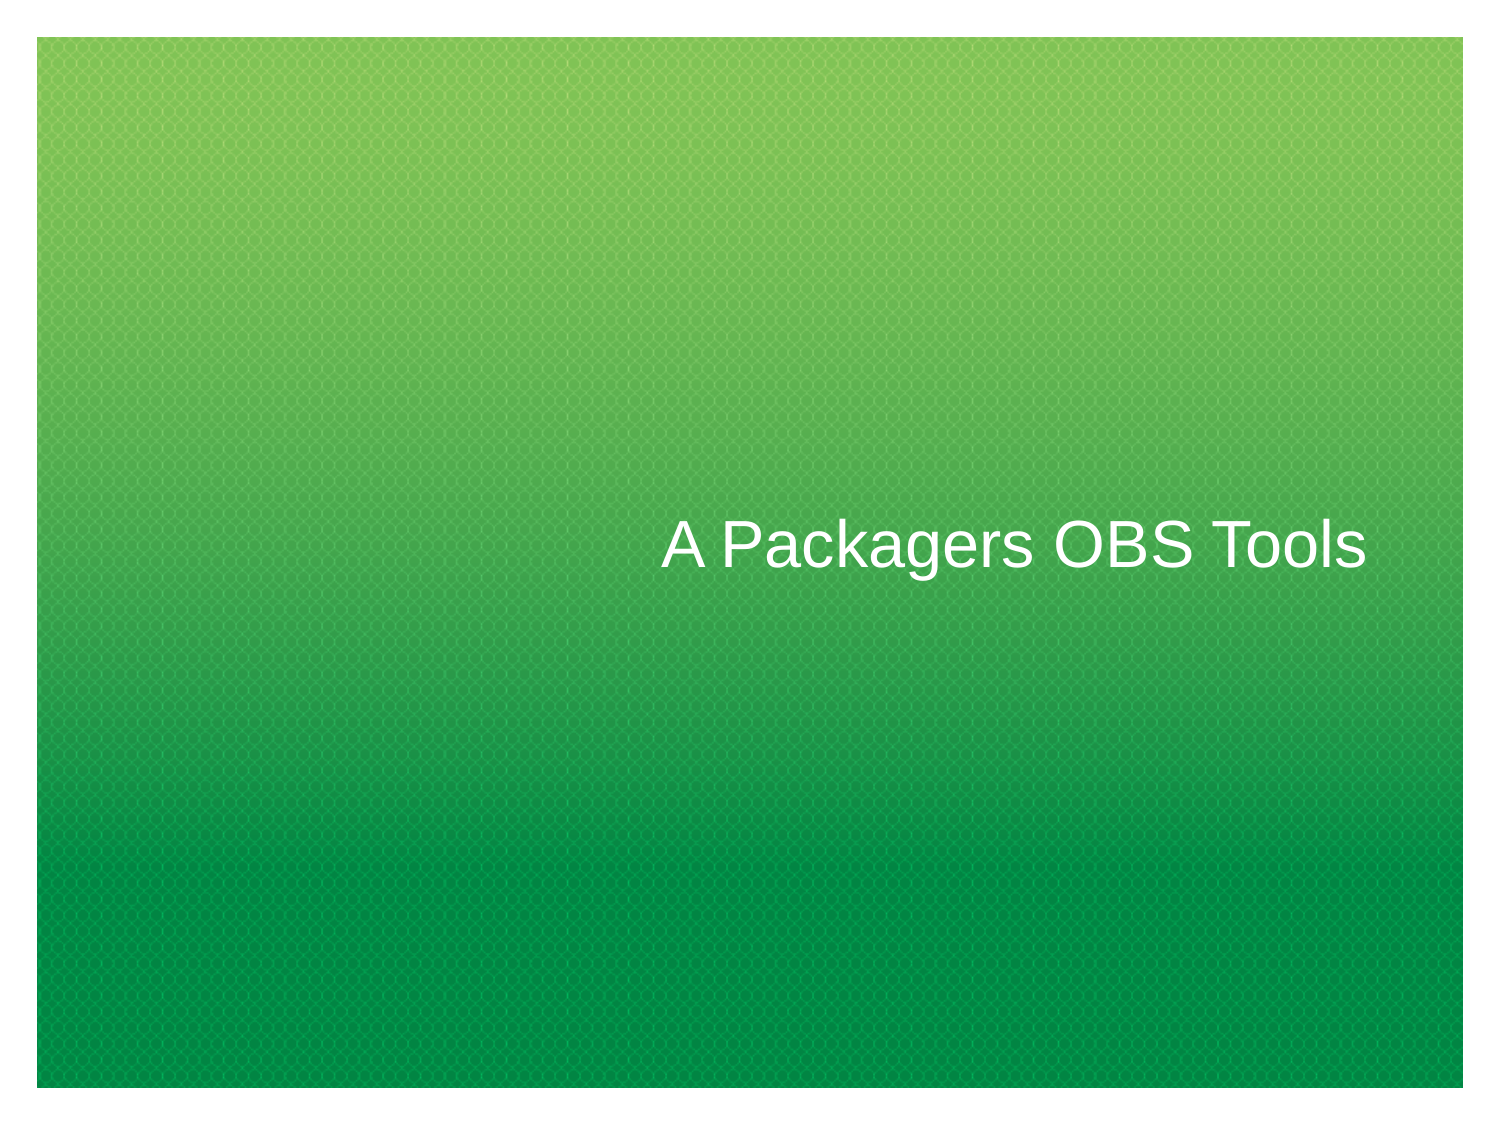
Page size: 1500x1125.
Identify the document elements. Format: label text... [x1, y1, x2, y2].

title A Packagers OBS Tools [135, 450, 1369, 638]
picture [37, 37, 1463, 1088]
